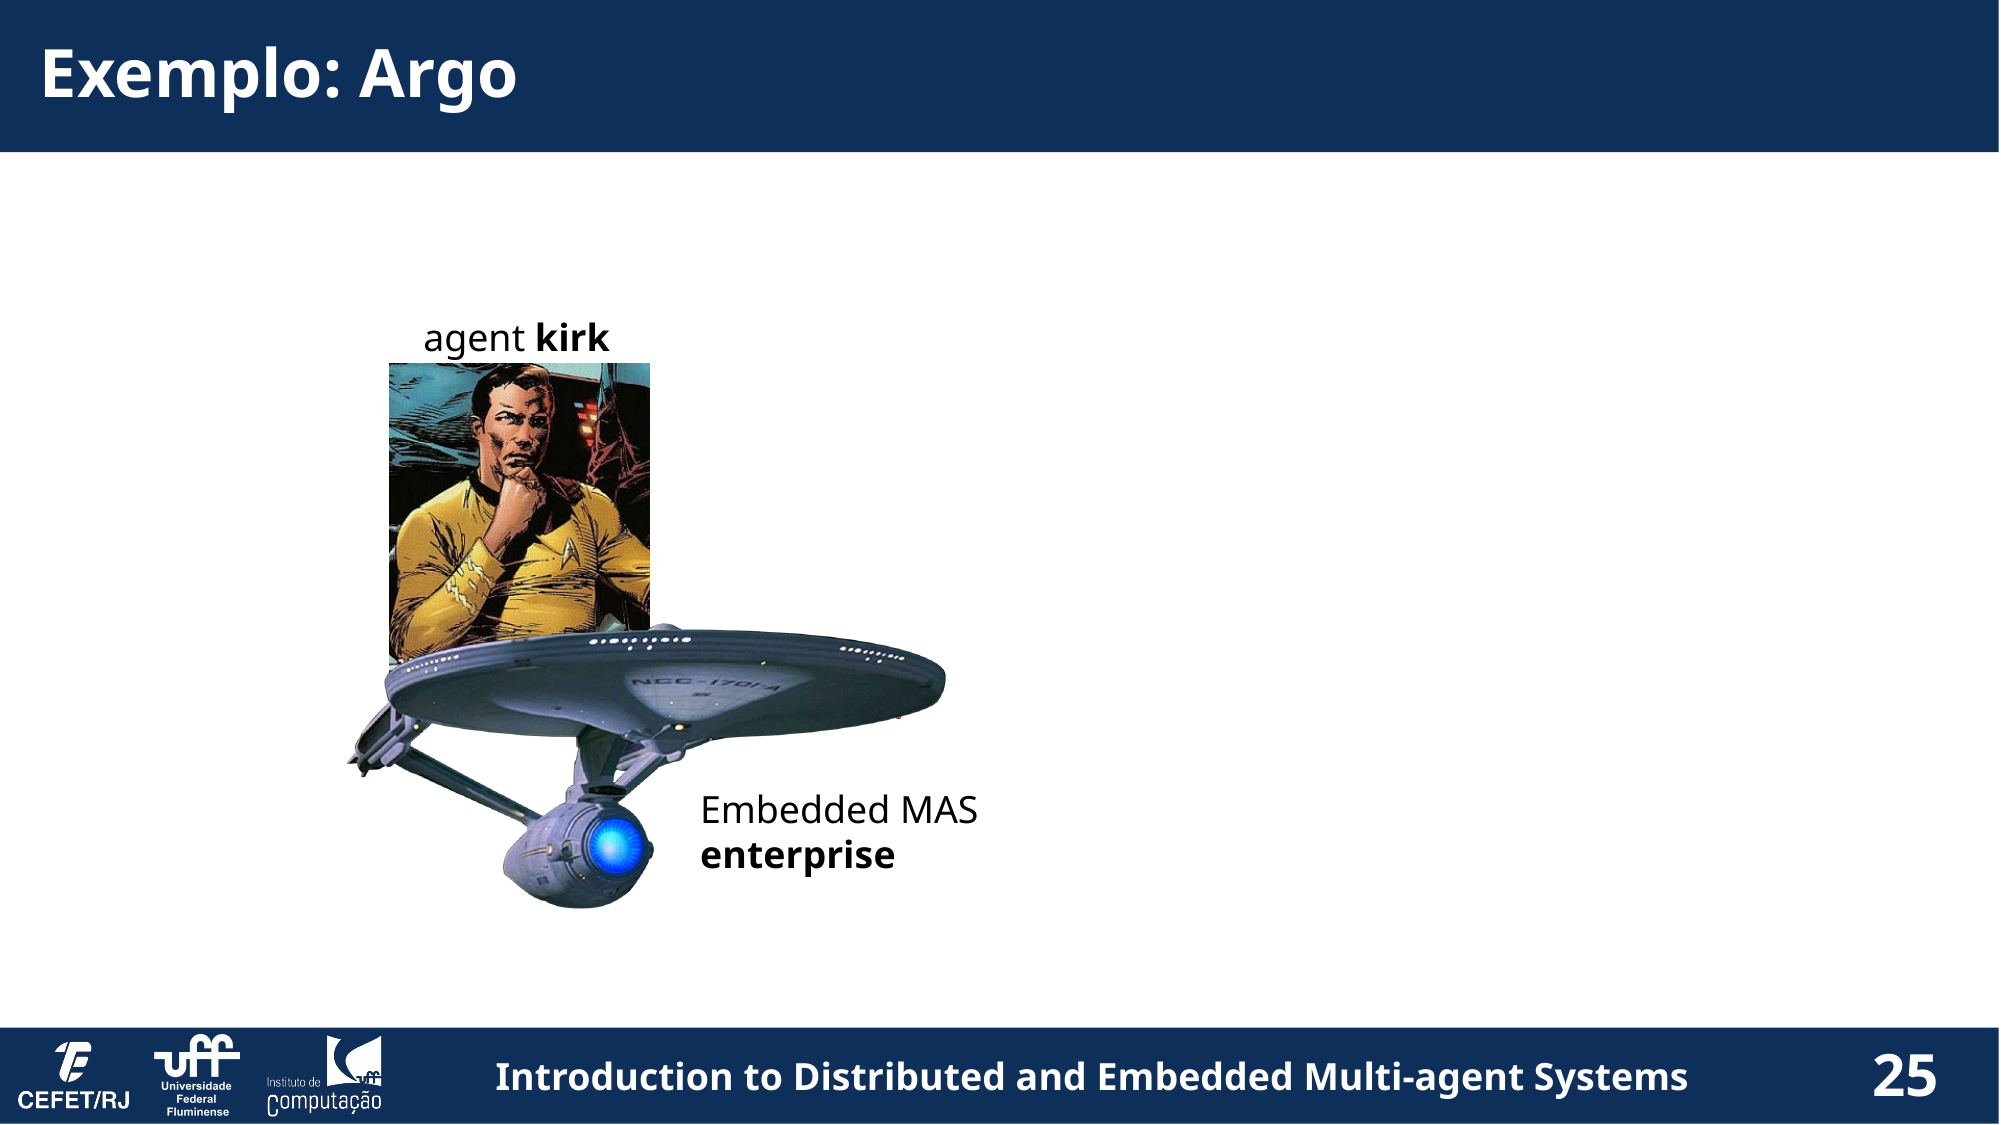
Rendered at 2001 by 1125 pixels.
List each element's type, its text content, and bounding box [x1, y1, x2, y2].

picture [18, 1021, 129, 1125]
text_box Embedded MAS enterprise [685, 779, 1024, 884]
text_box agent kirk [408, 306, 670, 367]
picture [153, 1033, 241, 1121]
text_box Exemplo: Argo [25, 23, 1999, 119]
picture [265, 1033, 383, 1117]
picture [346, 363, 946, 909]
